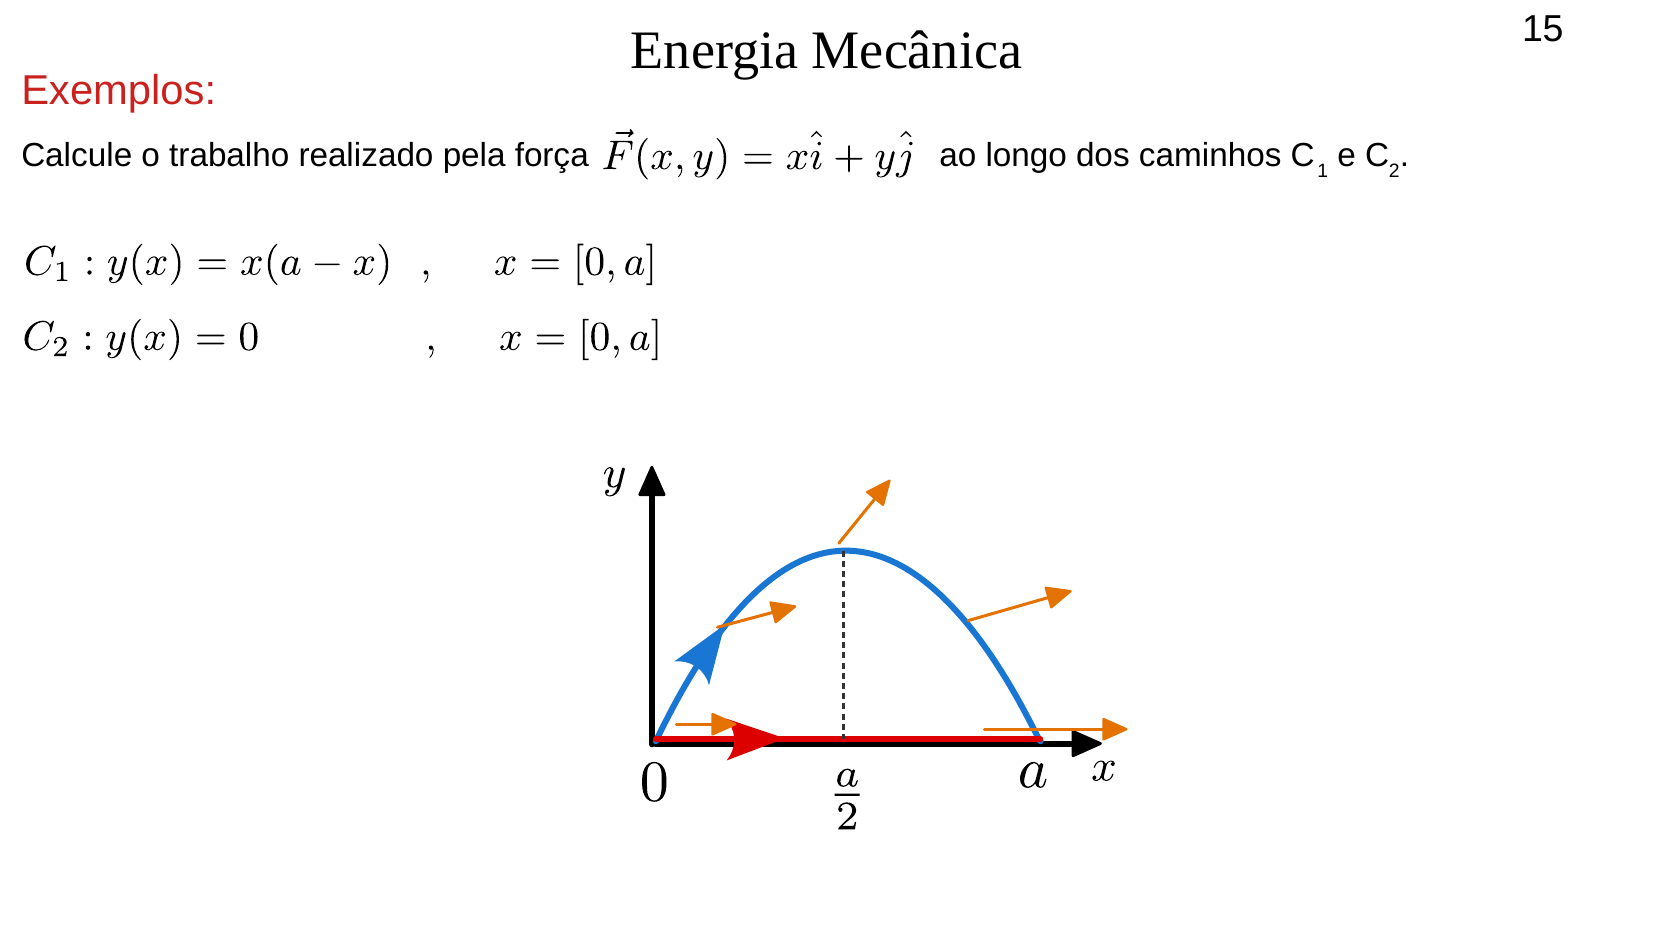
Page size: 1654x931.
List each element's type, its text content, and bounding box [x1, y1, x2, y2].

picture [600, 465, 627, 499]
picture [22, 318, 658, 361]
picture [1017, 761, 1047, 788]
text_box Energia Mecânica [616, 0, 1038, 59]
picture [639, 761, 667, 802]
picture [1090, 760, 1115, 782]
picture [601, 128, 913, 180]
text_box Exemplos: Calcule o trabalho realizado pela força ao longo dos caminhos C1 e C2. [6, 59, 1600, 189]
text_box <number> [1507, 0, 1654, 71]
picture [832, 766, 862, 832]
picture [22, 242, 654, 287]
